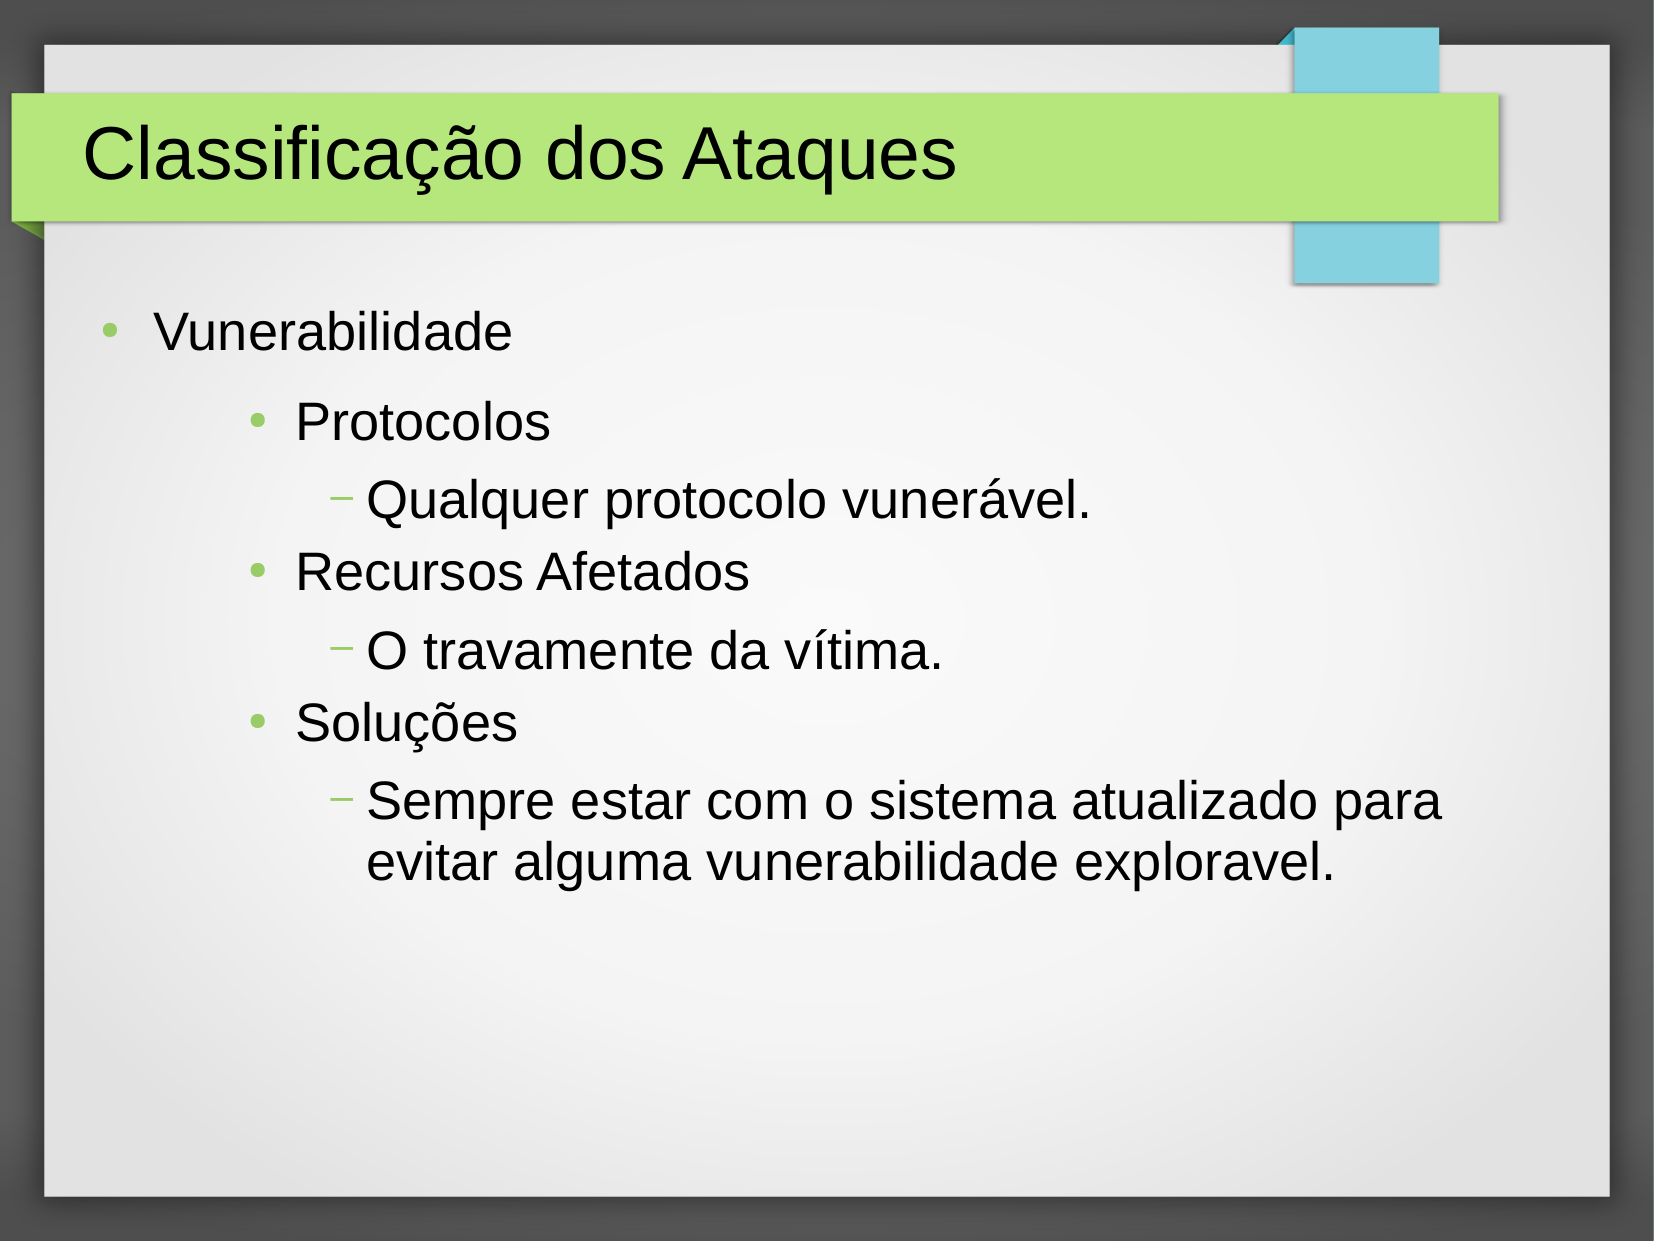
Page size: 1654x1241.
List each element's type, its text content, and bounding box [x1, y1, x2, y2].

title Classificação dos Ataques [82, 94, 1264, 213]
list Vunerabilidade Protocolos Qualquer protocolo vunerável. Recursos Afetados O travamente da vítima. Soluções Sempre estar com o sistema atualizado para evitar alguma vunerabilidade exploravel. [82, 301, 1571, 1021]
picture [0, 0, 1654, 1241]
